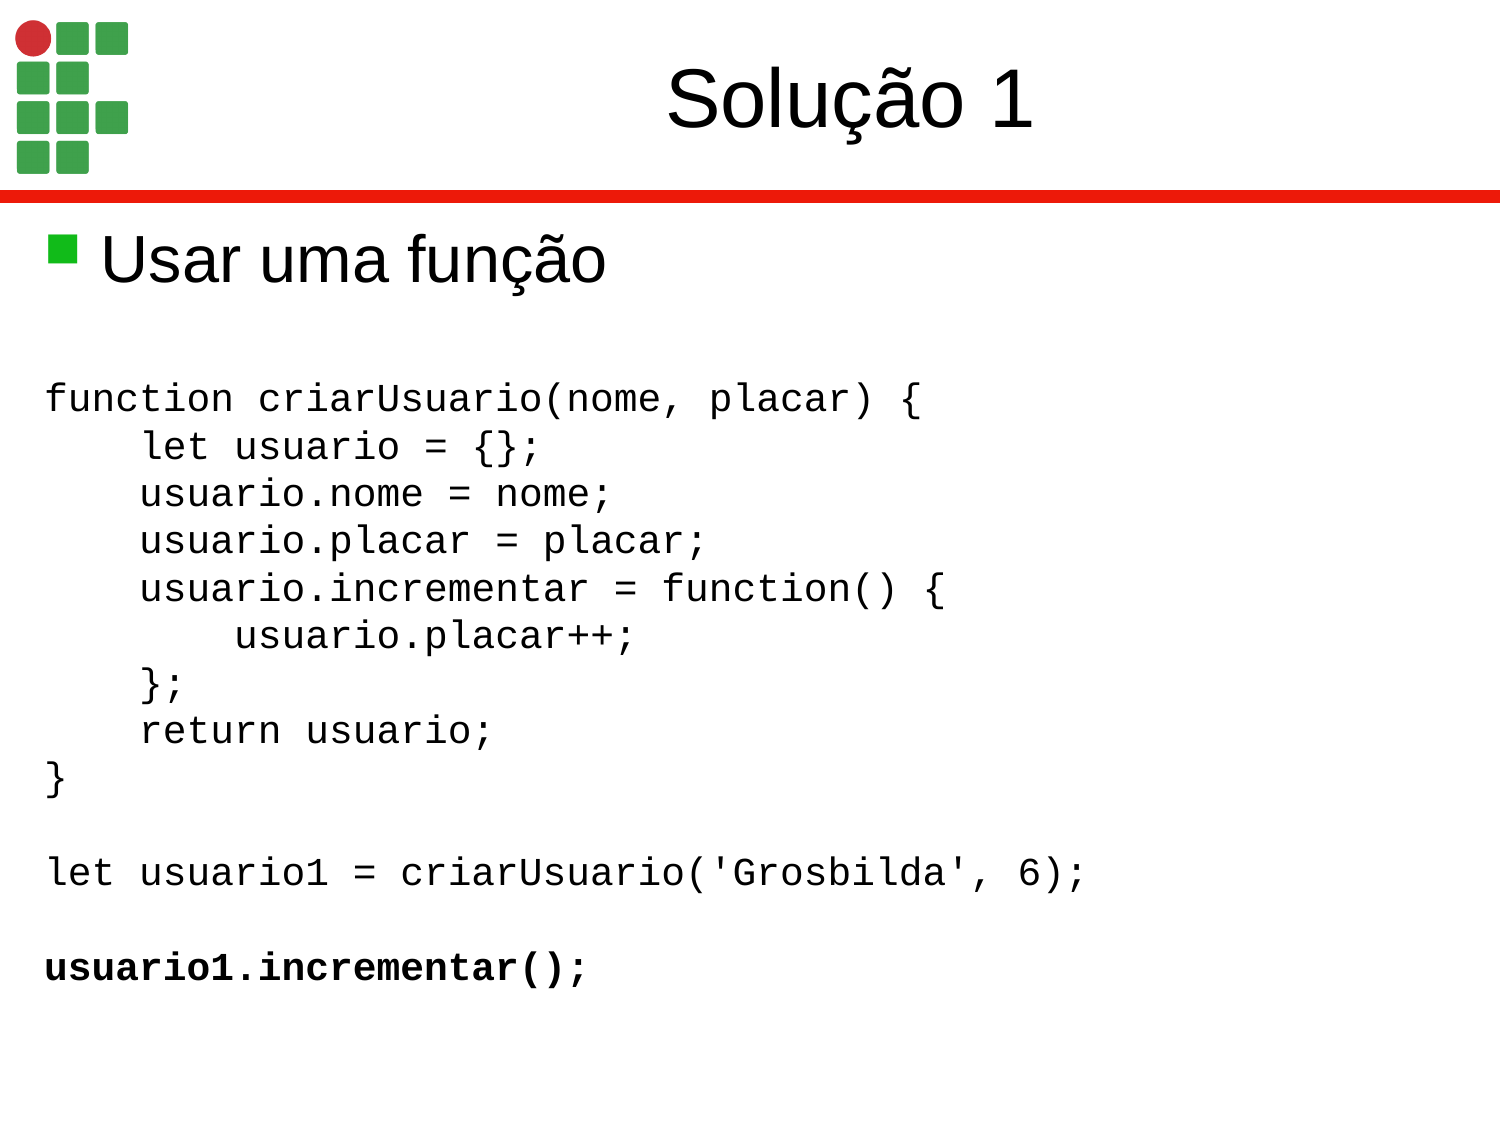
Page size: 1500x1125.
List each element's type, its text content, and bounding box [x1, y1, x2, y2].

title Solução 1 [230, 0, 1471, 202]
picture [14, 16, 130, 178]
list Usar uma função function criarUsuario(nome, placar) { let usuario = {}; usuario.nome = nome; usuario.placar = placar; usuario.incrementar = function() { usuario.placar++; }; return usuario; } let usuario1 = criarUsuario('Grosbilda', 6); usuario1.incrementar(); [29, 207, 1471, 1087]
